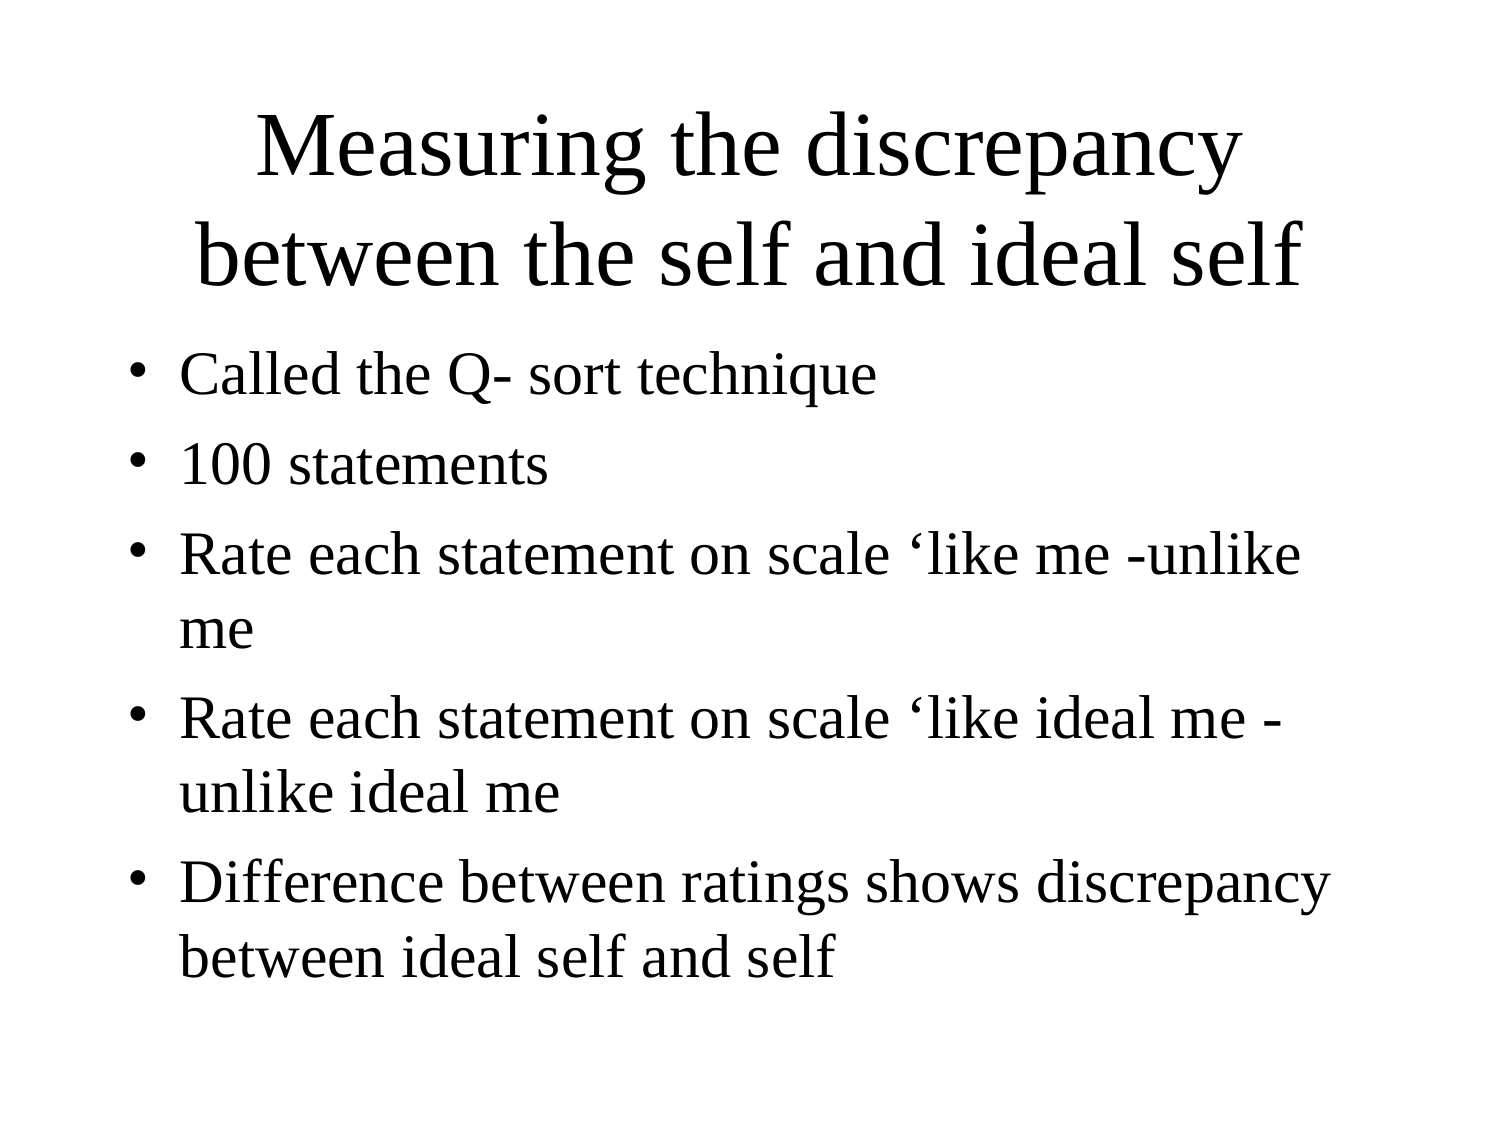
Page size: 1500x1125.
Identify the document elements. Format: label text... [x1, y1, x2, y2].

list Called the Q- sort technique 100 statements Rate each statement on scale ‘like me -unlike me Rate each statement on scale ‘like ideal me - unlike ideal me Difference between ratings shows discrepancy between ideal self and self [112, 324, 1388, 1000]
title Measuring the discrepancy between the self and ideal self [112, 99, 1388, 288]
